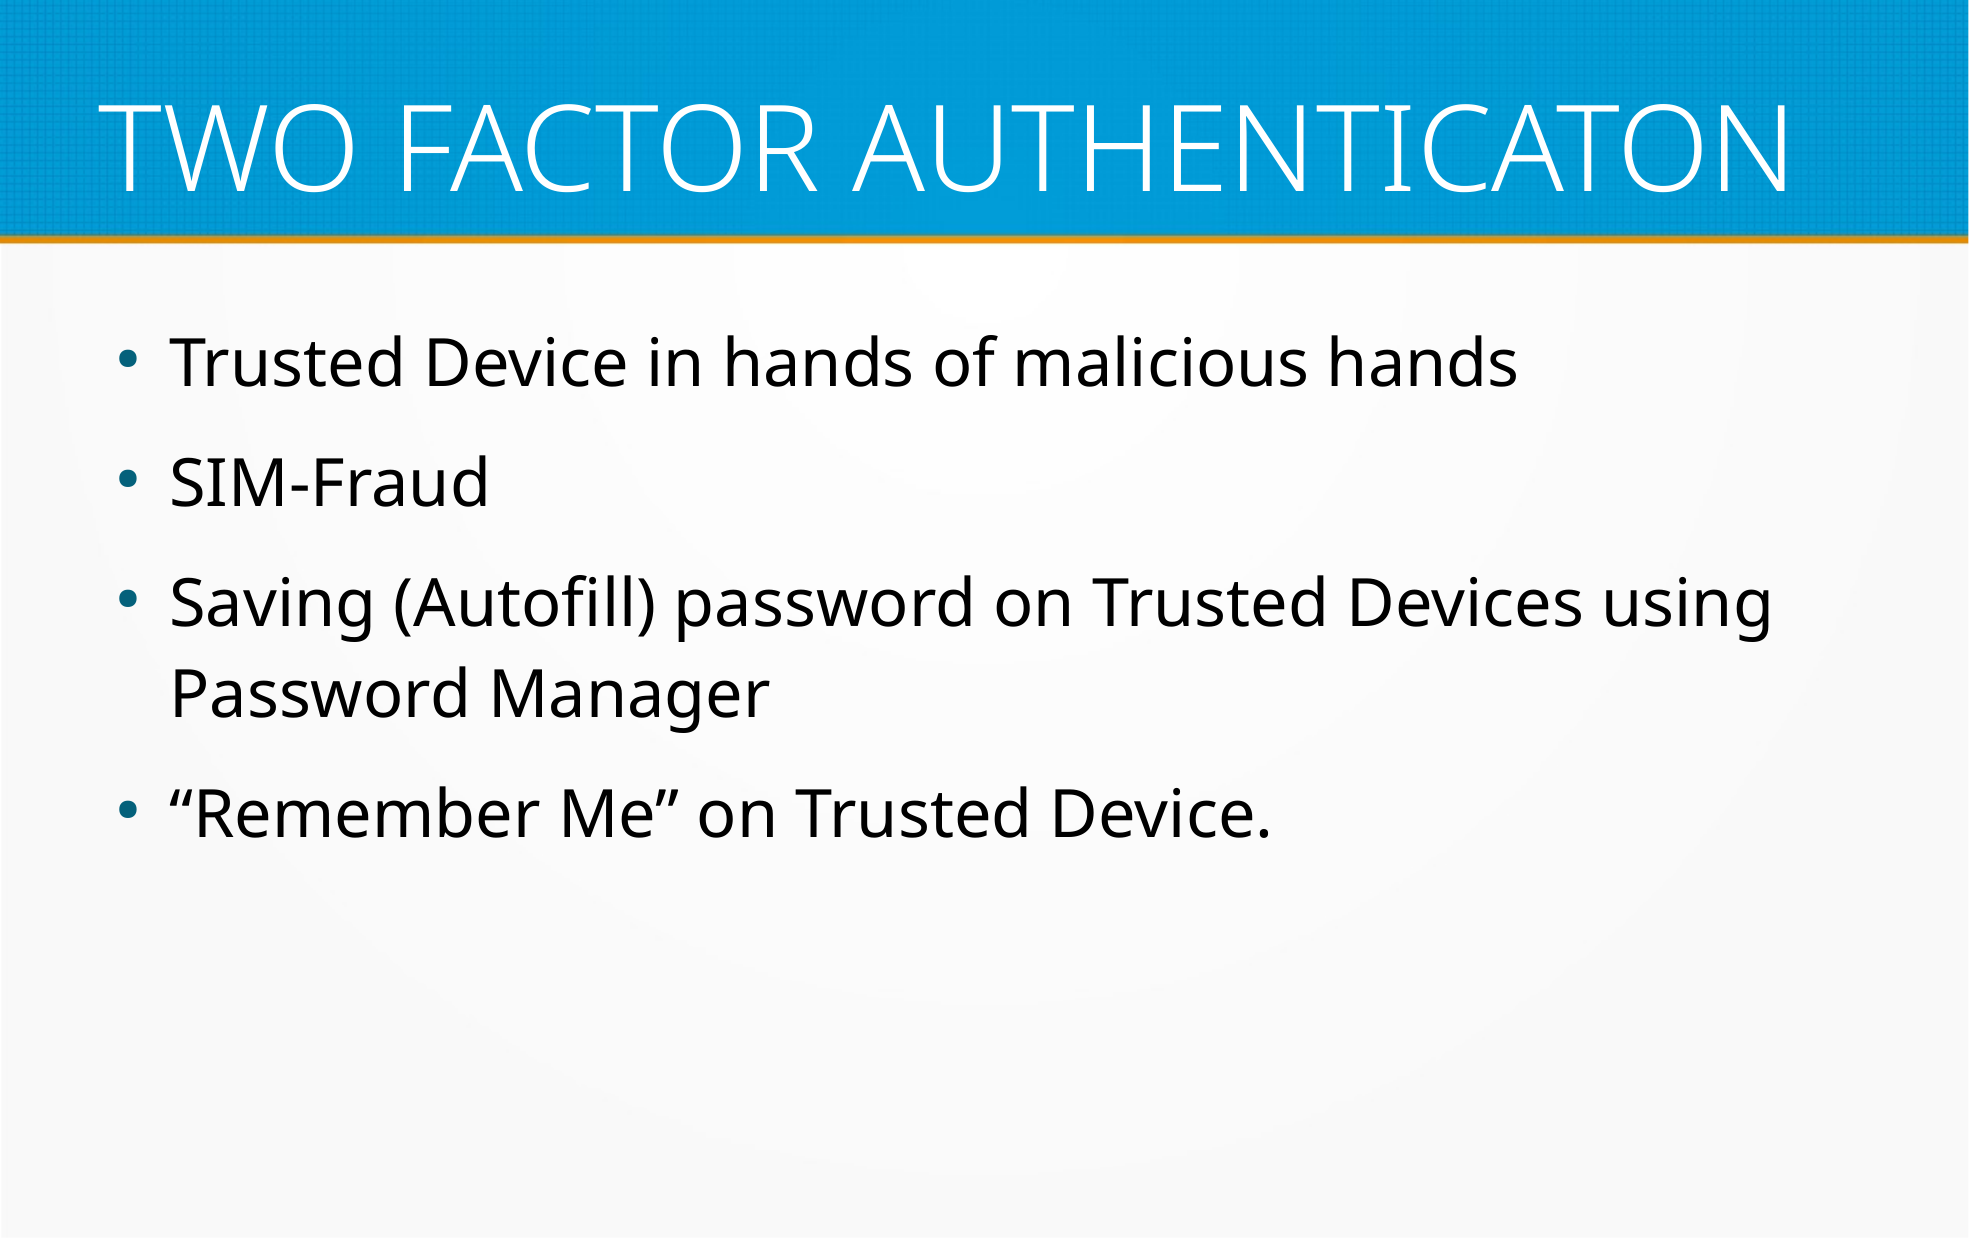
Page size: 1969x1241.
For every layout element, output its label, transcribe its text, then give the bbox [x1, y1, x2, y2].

title TWO FACTOR AUTHENTICATON [98, 19, 1870, 227]
list Trusted Device in hands of malicious hands SIM-Fraud Saving (Autofill) password on Trusted Devices using Password Manager “Remember Me” on Trusted Device. [98, 315, 1861, 1081]
picture [0, 233, 1969, 1241]
